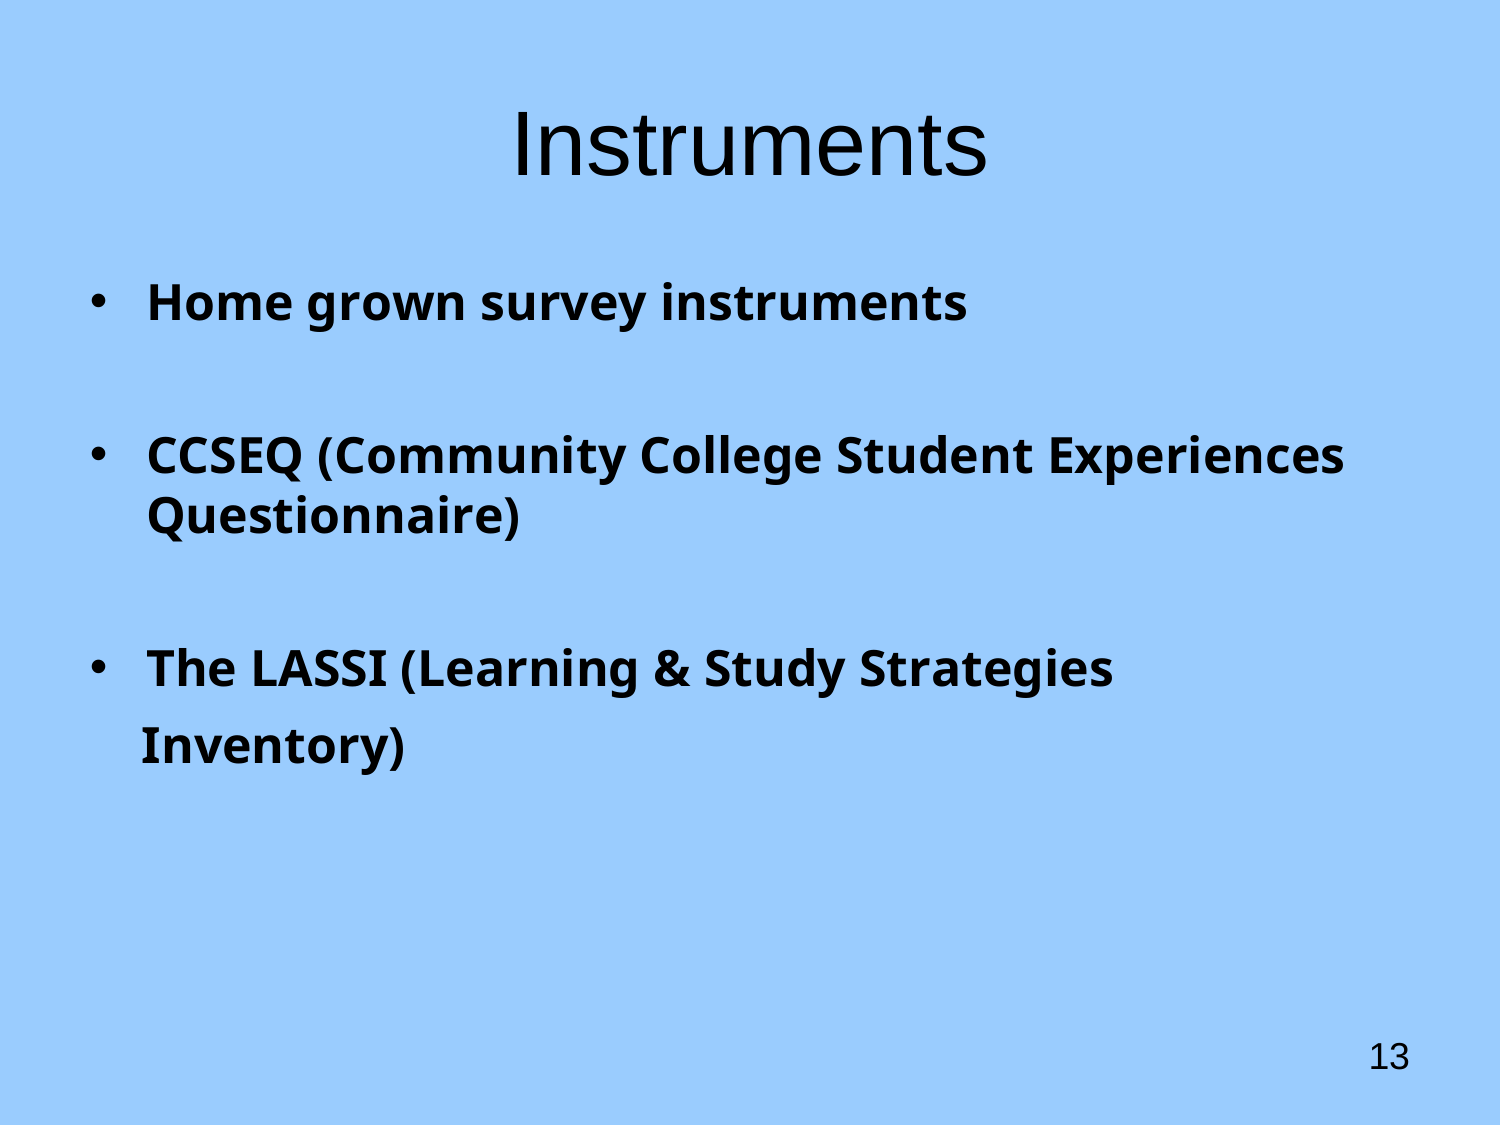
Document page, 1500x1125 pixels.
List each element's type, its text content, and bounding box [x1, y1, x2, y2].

title Instruments [75, 45, 1426, 233]
list Home grown survey instruments CCSEQ (Community College Student Experiences Questionnaire) The LASSI (Learning & Study Strategies Inventory) [75, 262, 1426, 1005]
